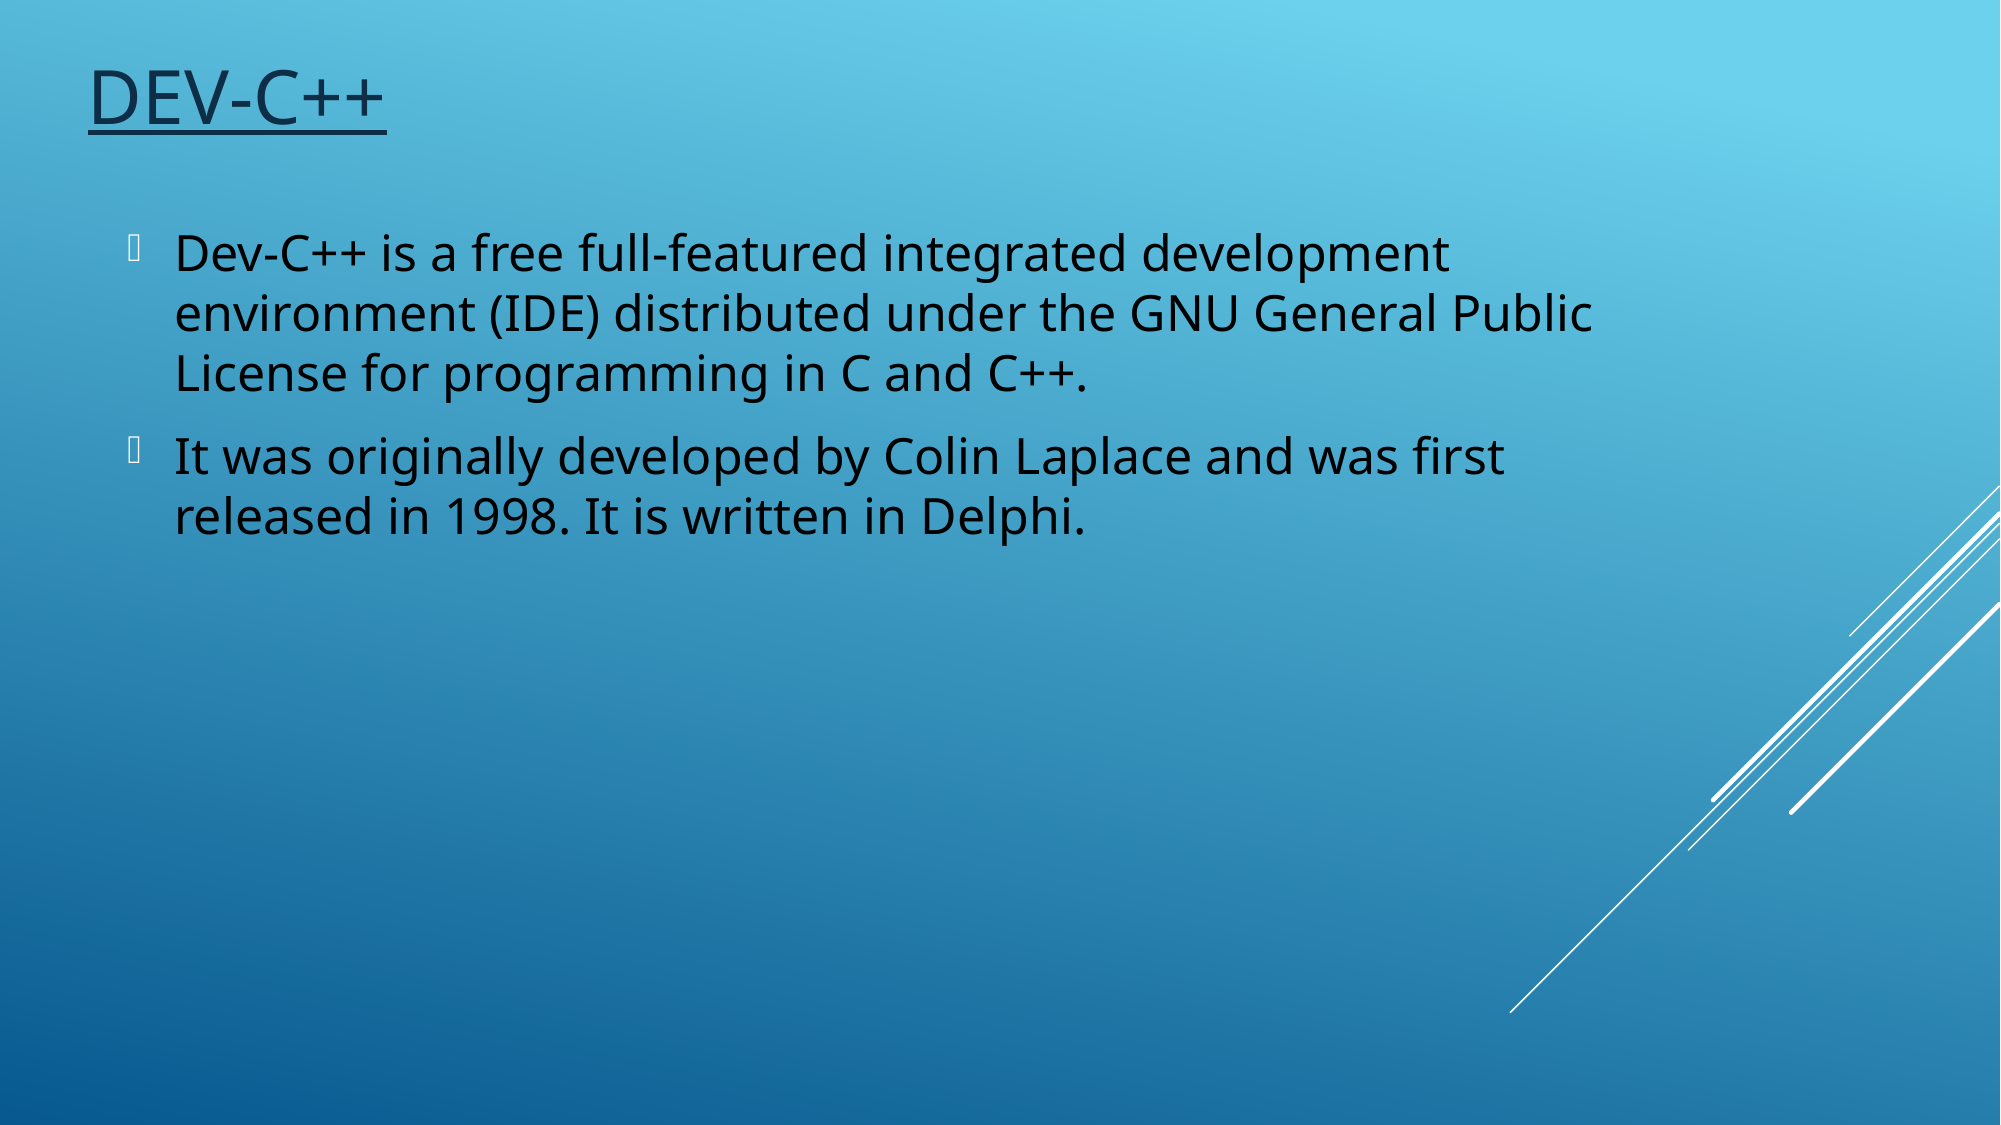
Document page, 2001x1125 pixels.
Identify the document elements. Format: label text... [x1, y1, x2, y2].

title Dev-C++ [72, 16, 1853, 185]
list Dev-C++ is a free full-featured integrated development environment (IDE) distributed under the GNU General Public License for programming in C and C++. It was originally developed by Colin Laplace and was first released in 1998. It is written in Delphi. [112, 214, 1664, 1015]
